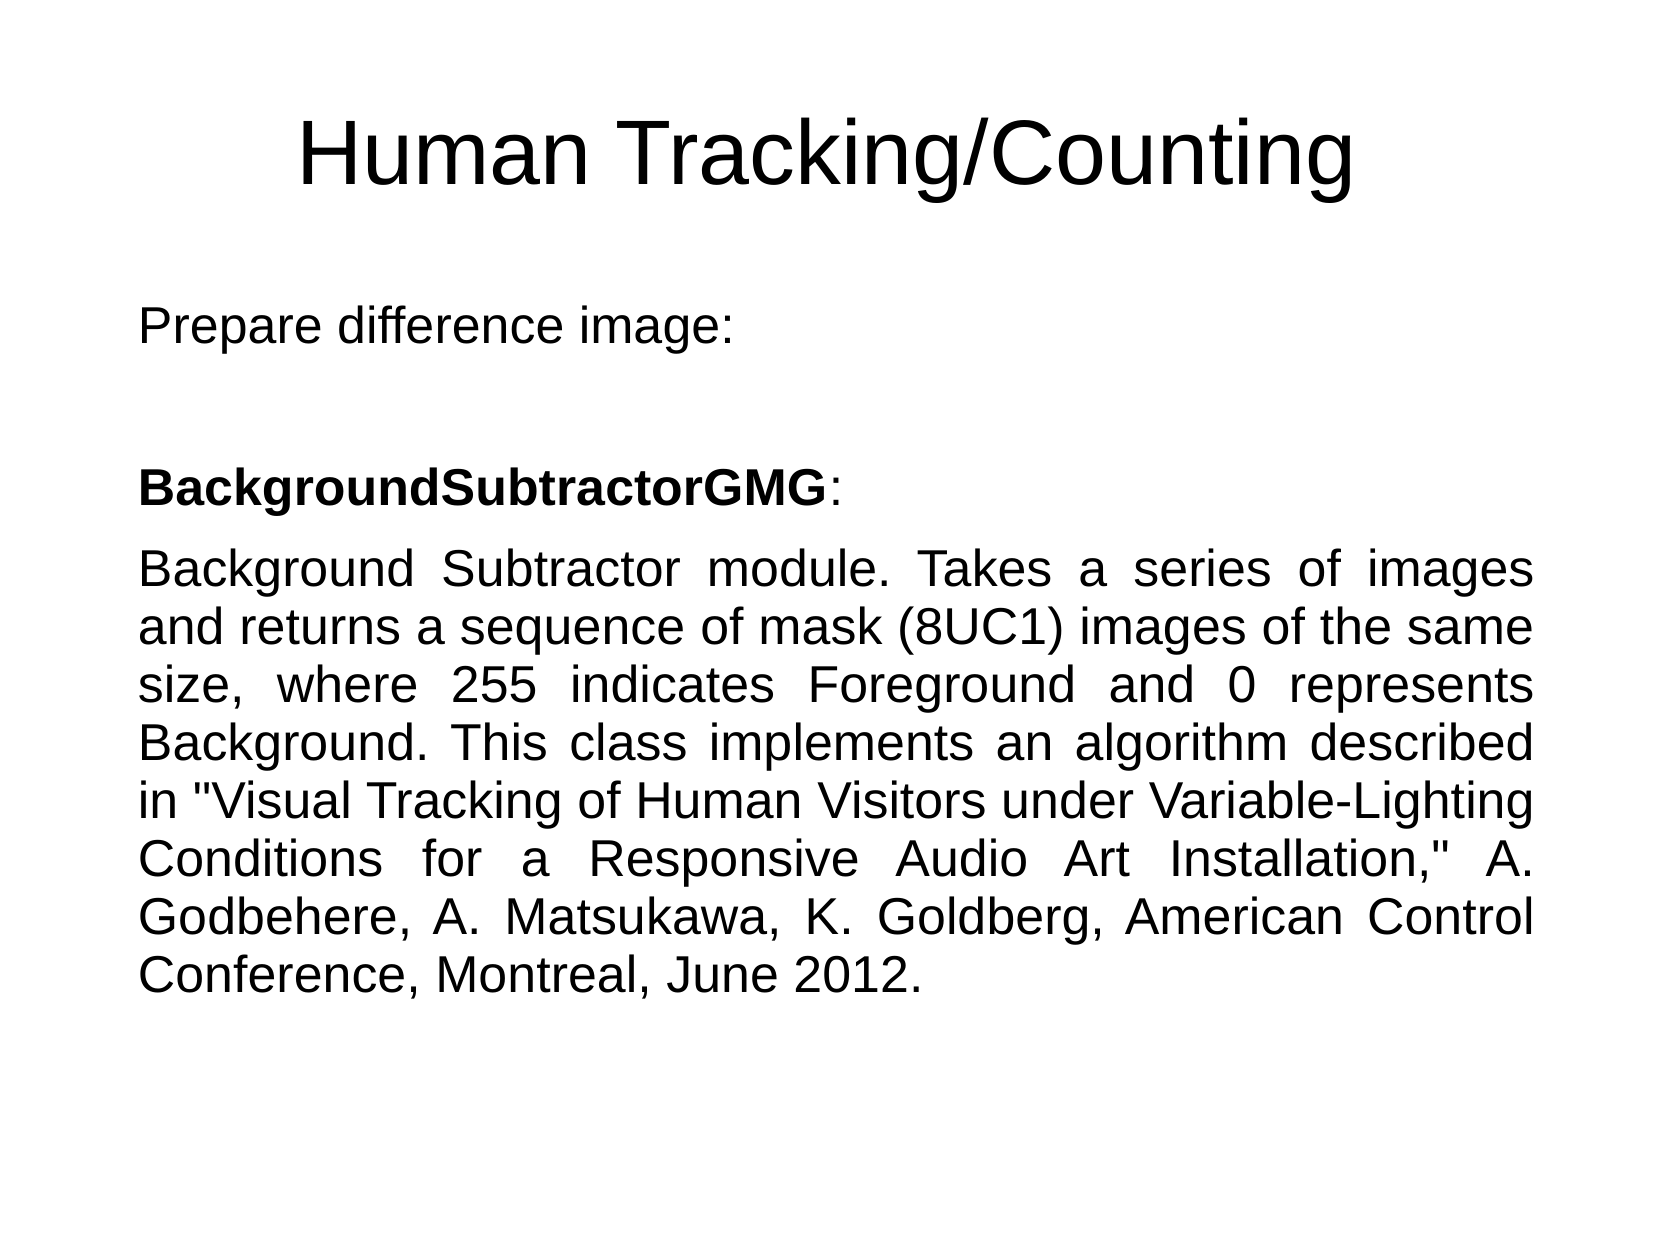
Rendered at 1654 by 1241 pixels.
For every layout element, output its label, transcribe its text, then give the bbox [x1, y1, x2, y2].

title Human Tracking/Counting [82, 49, 1571, 257]
list Prepare difference image: BackgroundSubtractorGMG: Background Subtractor module. Takes a series of images and returns a sequence of mask (8UC1) images of the same size, where 255 indicates Foreground and 0 represents Background. This class implements an algorithm described in "Visual Tracking of Human Visitors under Variable-Lighting Conditions for a Responsive Audio Art Installation," A. Godbehere, A. Matsukawa, K. Goldberg, American Control Conference, Montreal, June 2012. [82, 296, 1538, 1016]
